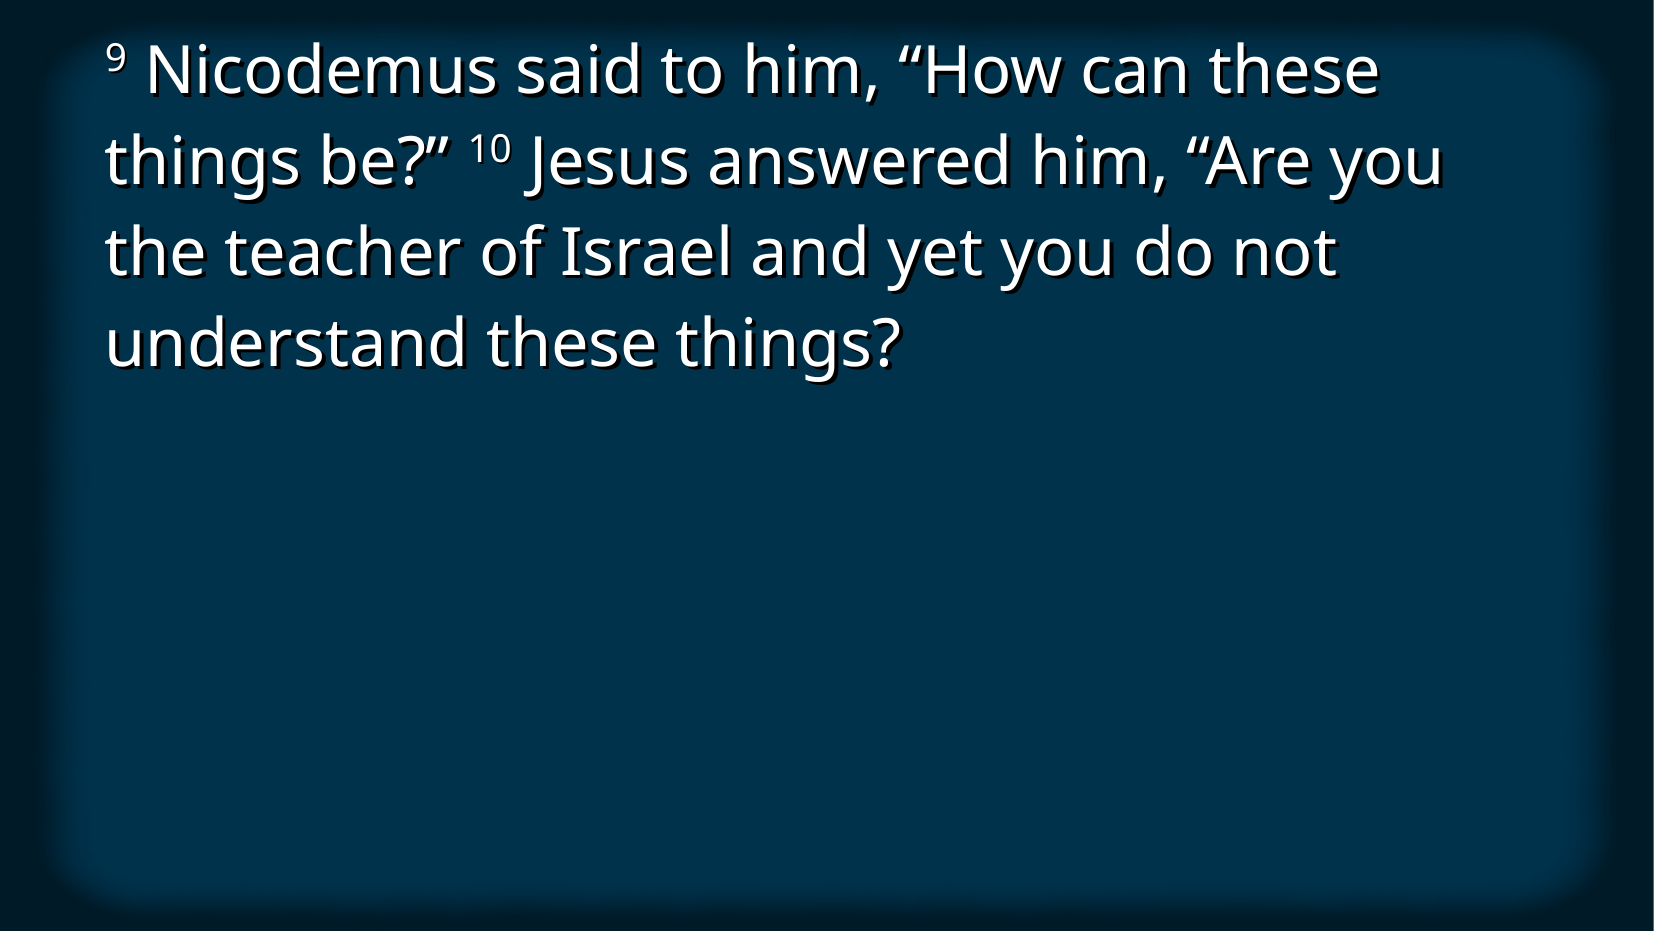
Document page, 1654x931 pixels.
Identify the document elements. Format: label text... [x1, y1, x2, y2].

text_box 9 Nicodemus said to him, “How can these things be?” 10 Jesus answered him, “Are you the teacher of Israel and yet you do not understand these things? [90, 15, 1576, 385]
picture [0, 0, 1654, 931]
